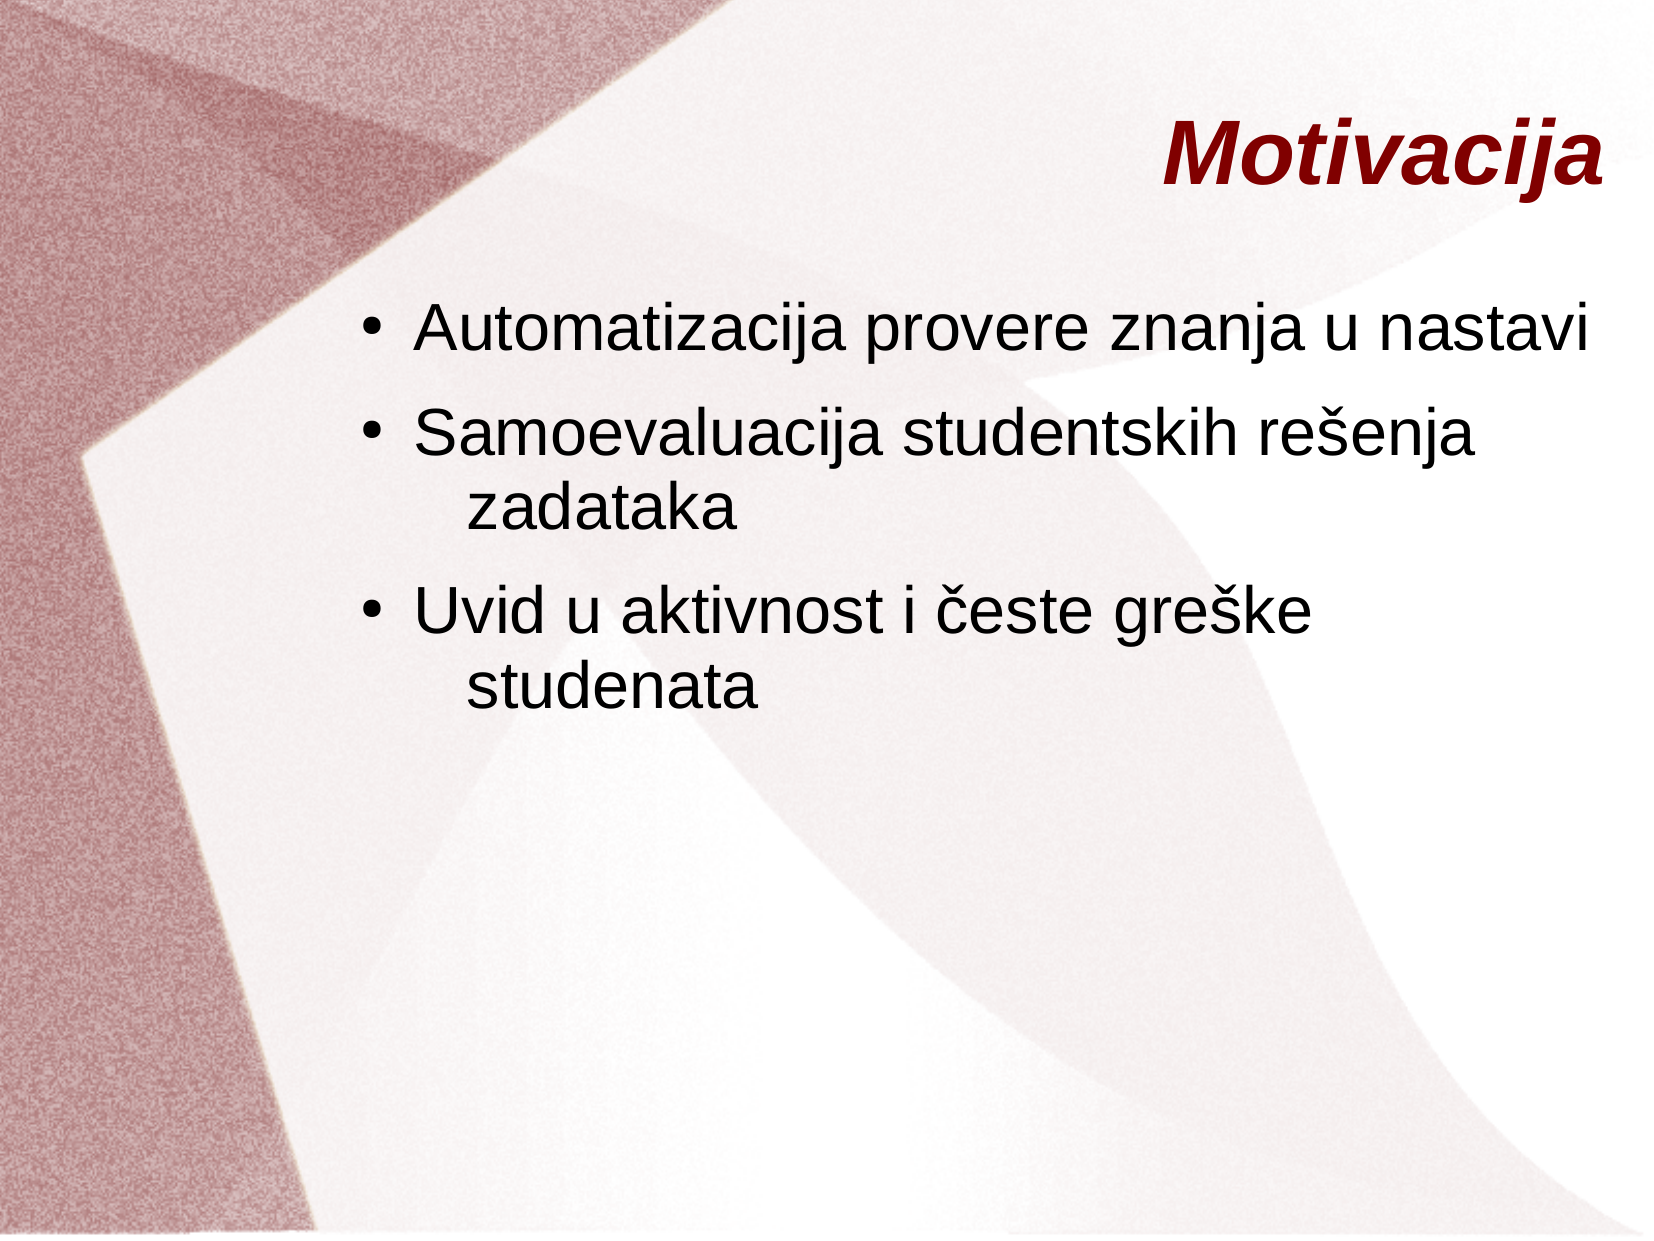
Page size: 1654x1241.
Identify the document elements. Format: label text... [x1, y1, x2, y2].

list Automatizacija provere znanja u nastavi Samoevaluacija studentskih rešenja zadataka Uvid u aktivnost i česte greške studenata [324, 290, 1601, 901]
title Motivacija [596, 56, 1607, 250]
picture [0, 0, 1654, 1241]
